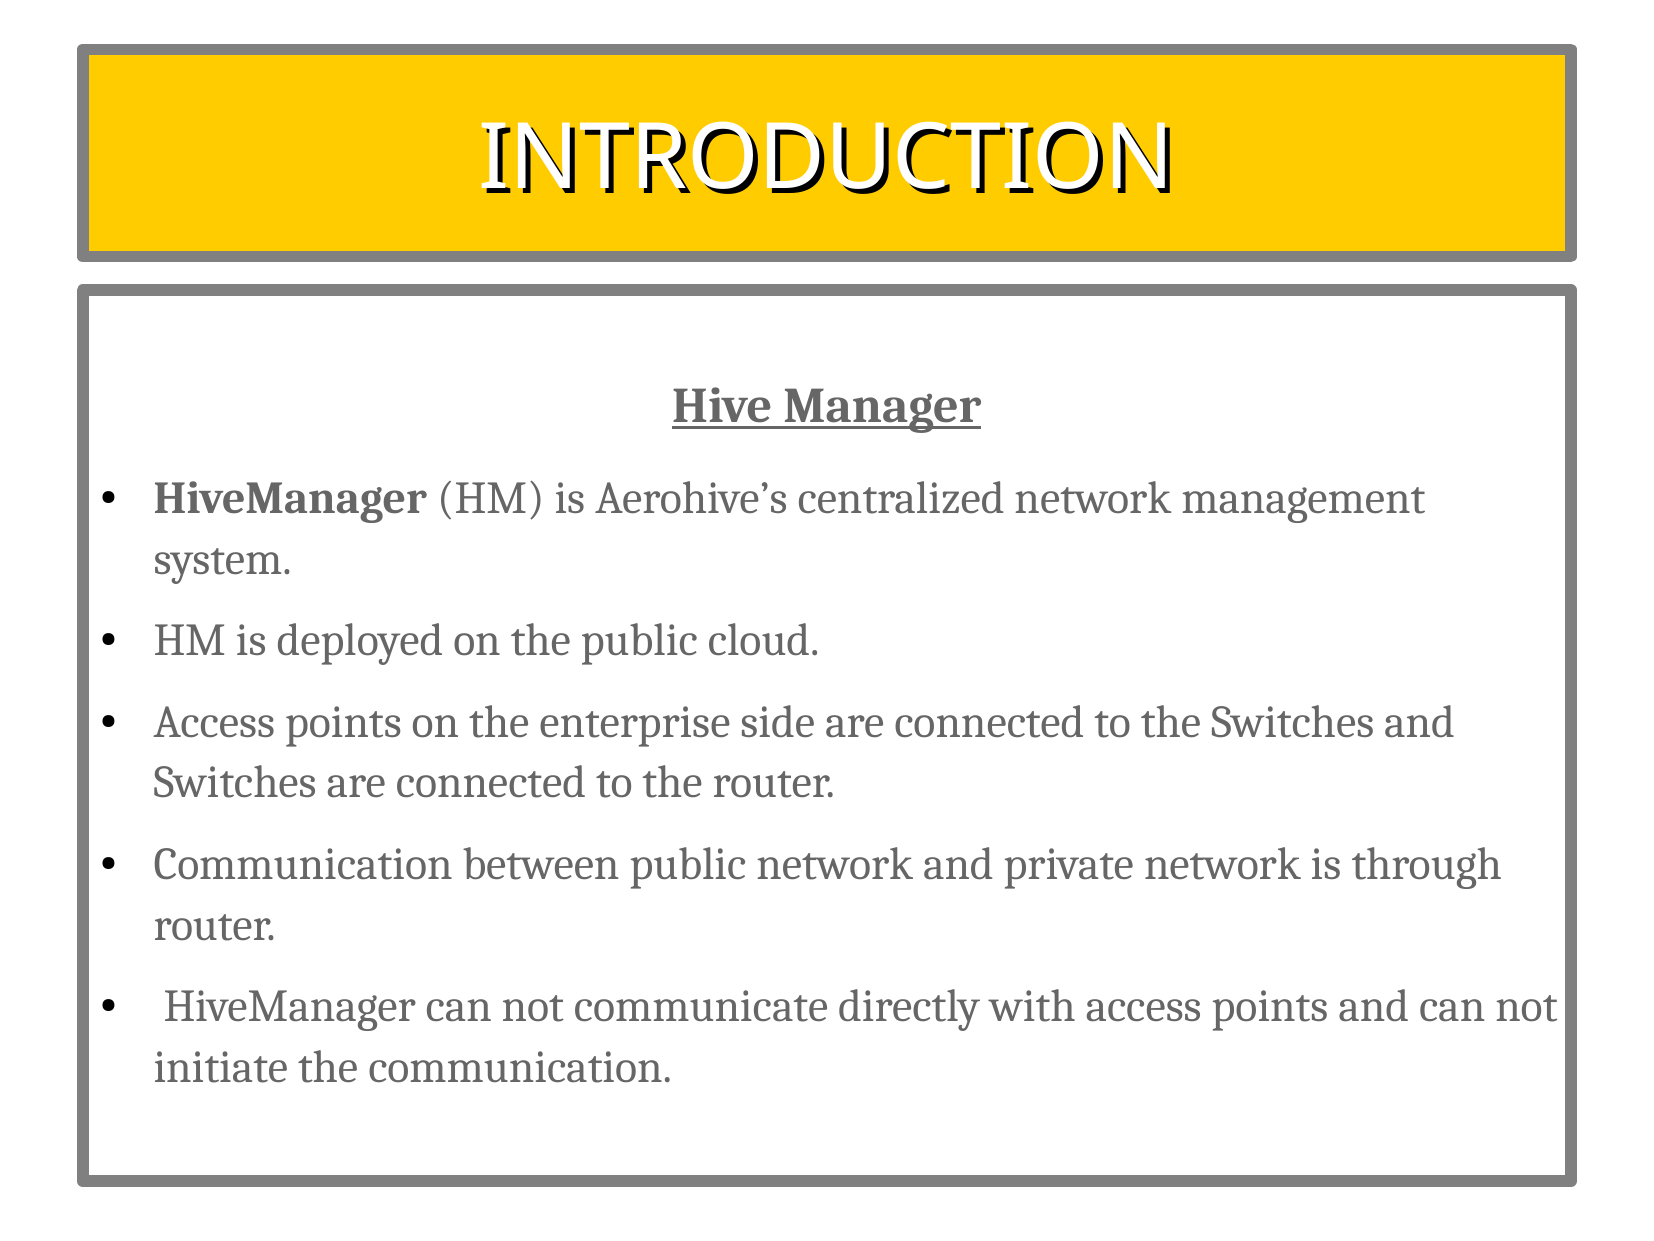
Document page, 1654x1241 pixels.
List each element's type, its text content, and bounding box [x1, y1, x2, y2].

list Hive Manager HiveManager (HM) is Aerohive’s centralized network management system. HM is deployed on the public cloud. Access points on the enterprise side are connected to the Switches and Switches are connected to the router. Communication between public network and private network is through router. HiveManager can not communicate directly with access points and can not initiate the communication. [82, 290, 1571, 1182]
title INTRODUCTION [82, 49, 1571, 257]
